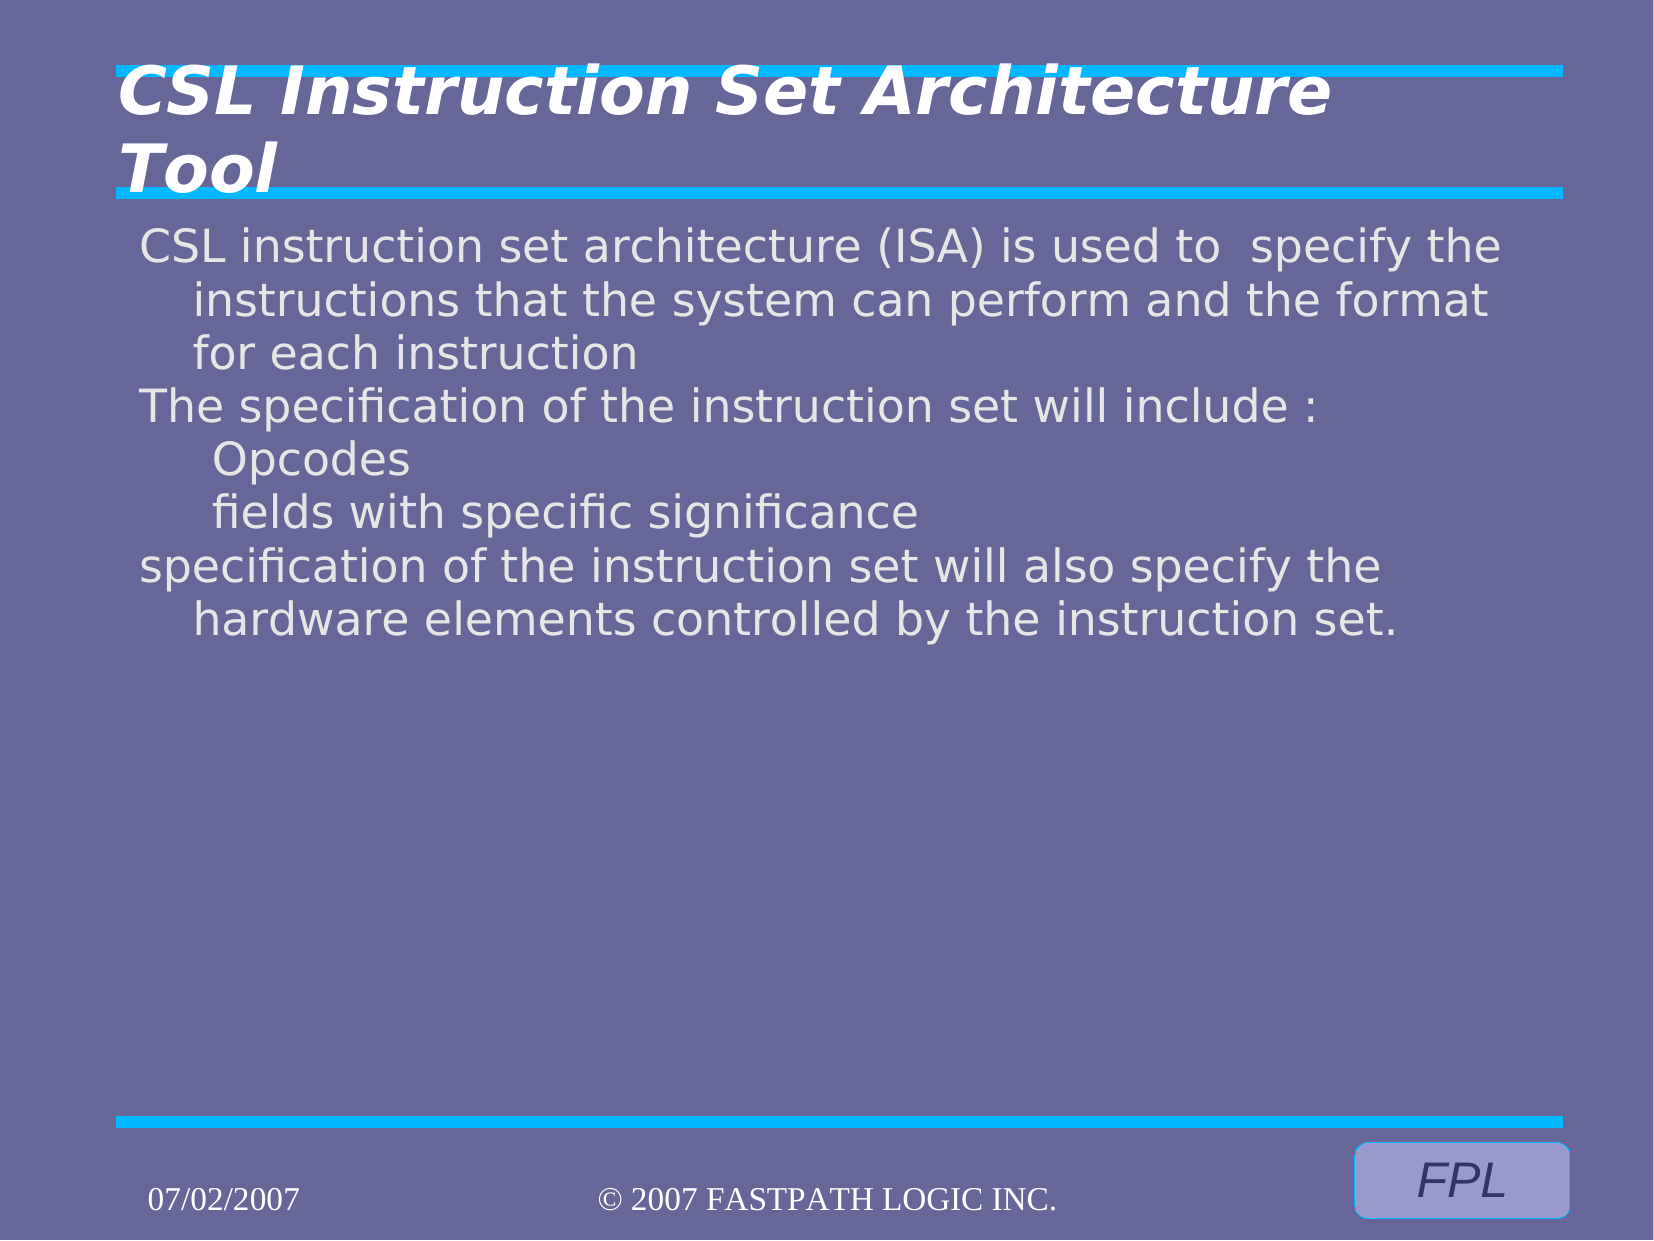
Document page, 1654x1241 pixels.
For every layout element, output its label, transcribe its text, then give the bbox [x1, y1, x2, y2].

title CSL Instruction Set Architecture Tool [118, 41, 1531, 219]
list CSL instruction set architecture (ISA) is used to specify the instructions that the system can perform and the format for each instruction The specification of the instruction set will include : Opcodes fields with specific significance specification of the instruction set will also specify the hardware elements controlled by the instruction set. [121, 220, 1561, 1133]
